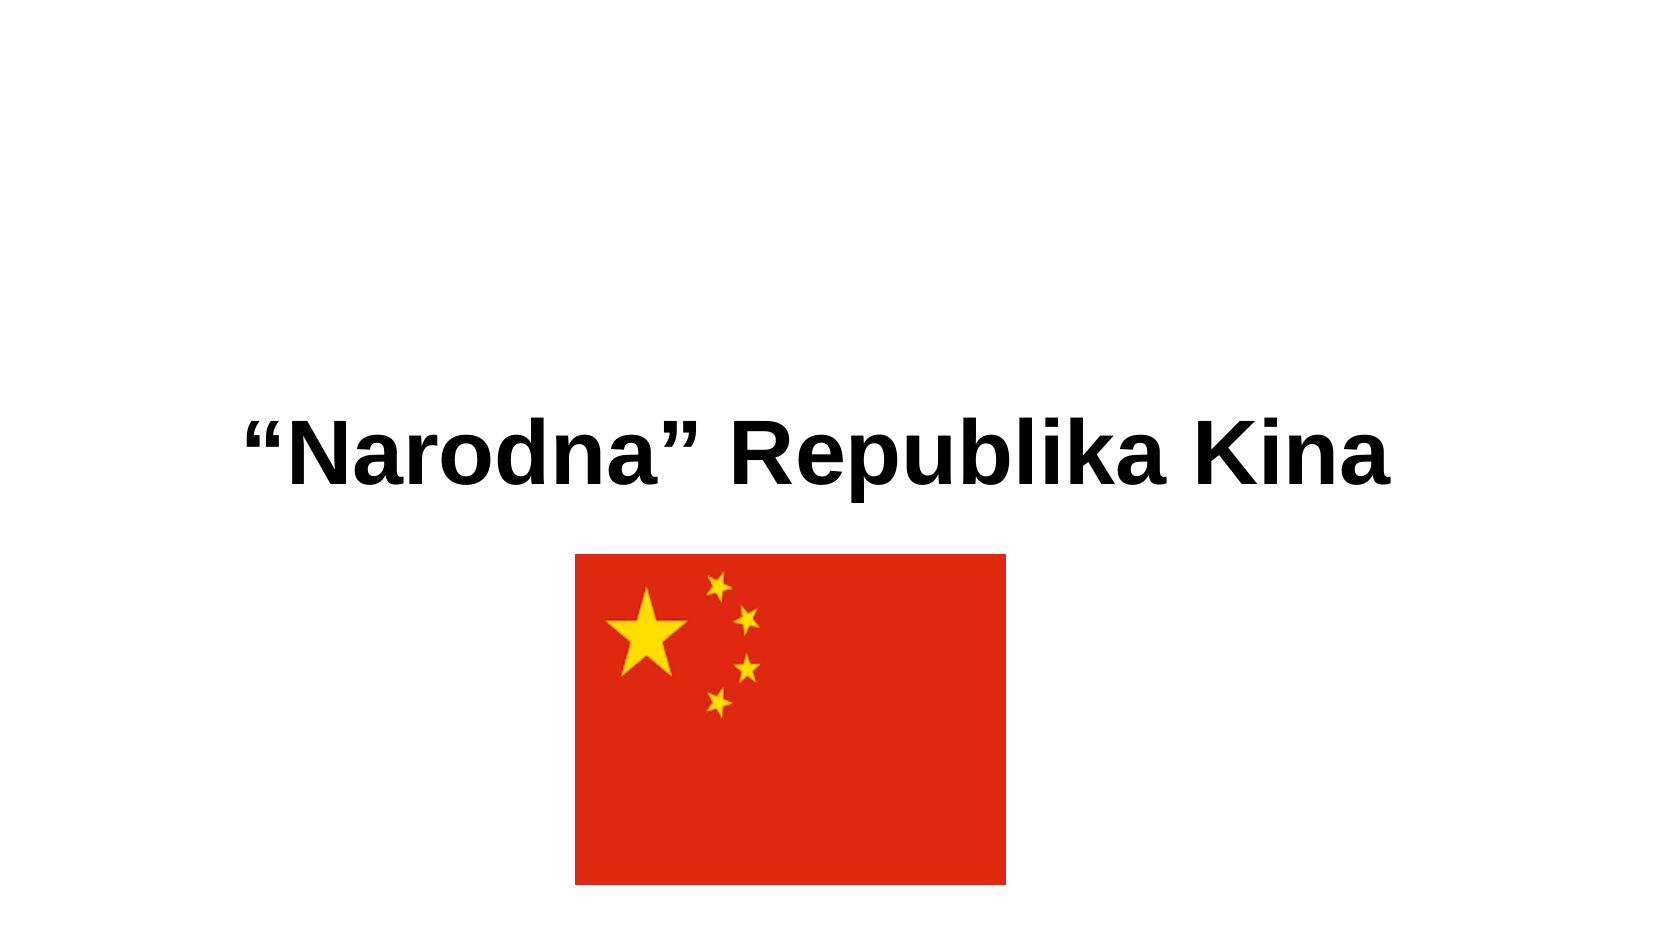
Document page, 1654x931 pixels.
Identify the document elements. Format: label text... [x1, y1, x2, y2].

title “Narodna” Republika Kina [71, 375, 1561, 531]
picture [575, 554, 1006, 886]
